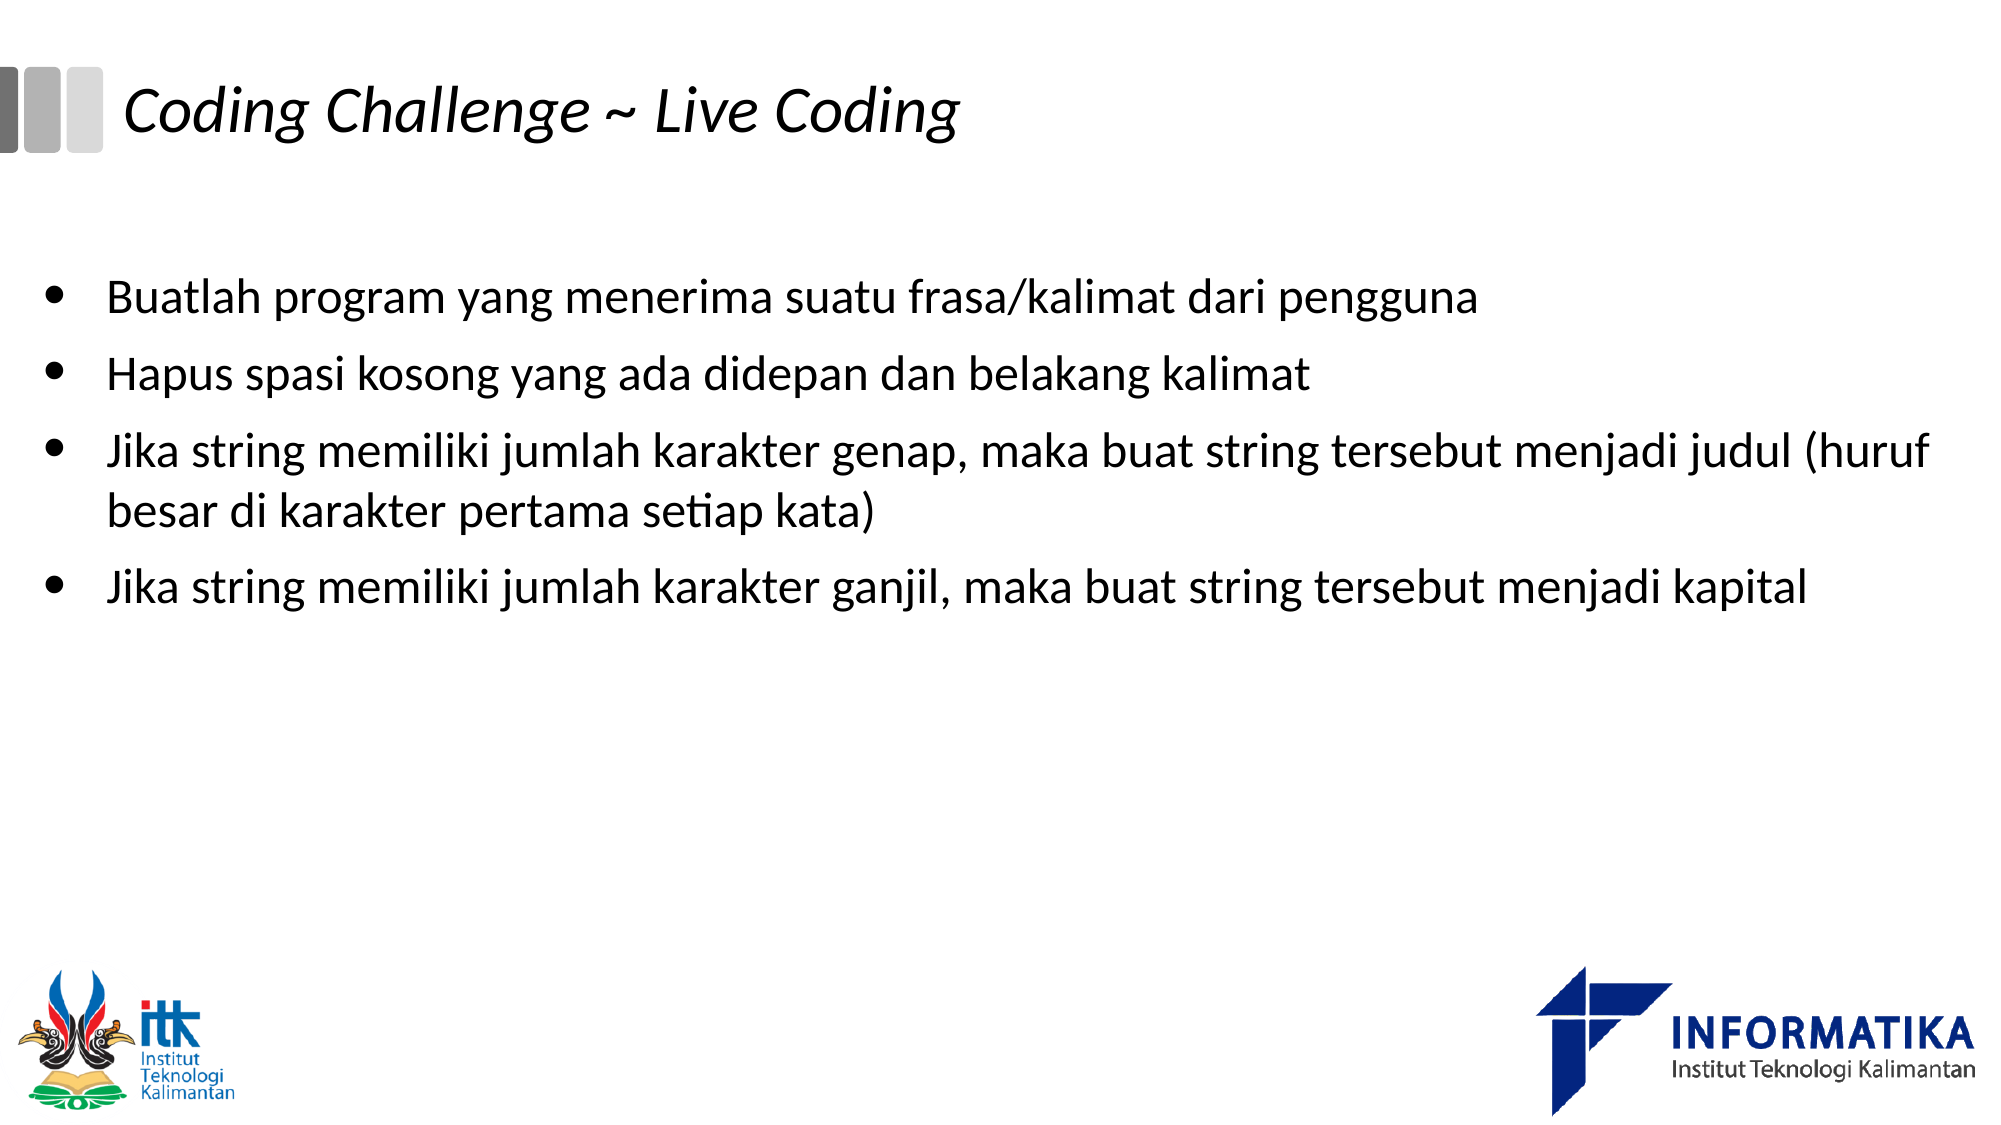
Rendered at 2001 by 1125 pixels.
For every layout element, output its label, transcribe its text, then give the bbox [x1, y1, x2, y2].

picture [1534, 965, 1976, 1118]
title Coding Challenge ~ Live Coding [103, 55, 1829, 170]
picture [0, 935, 253, 1125]
text_box Buatlah program yang menerima suatu frasa/kalimat dari pengguna Hapus spasi kosong yang ada didepan dan belakang kalimat Jika string memiliki jumlah karakter genap, maka buat string tersebut menjadi judul (huruf besar di karakter pertama setiap kata) Jika string memiliki jumlah karakter ganjil, maka buat string tersebut menjadi kapital [29, 256, 1971, 622]
